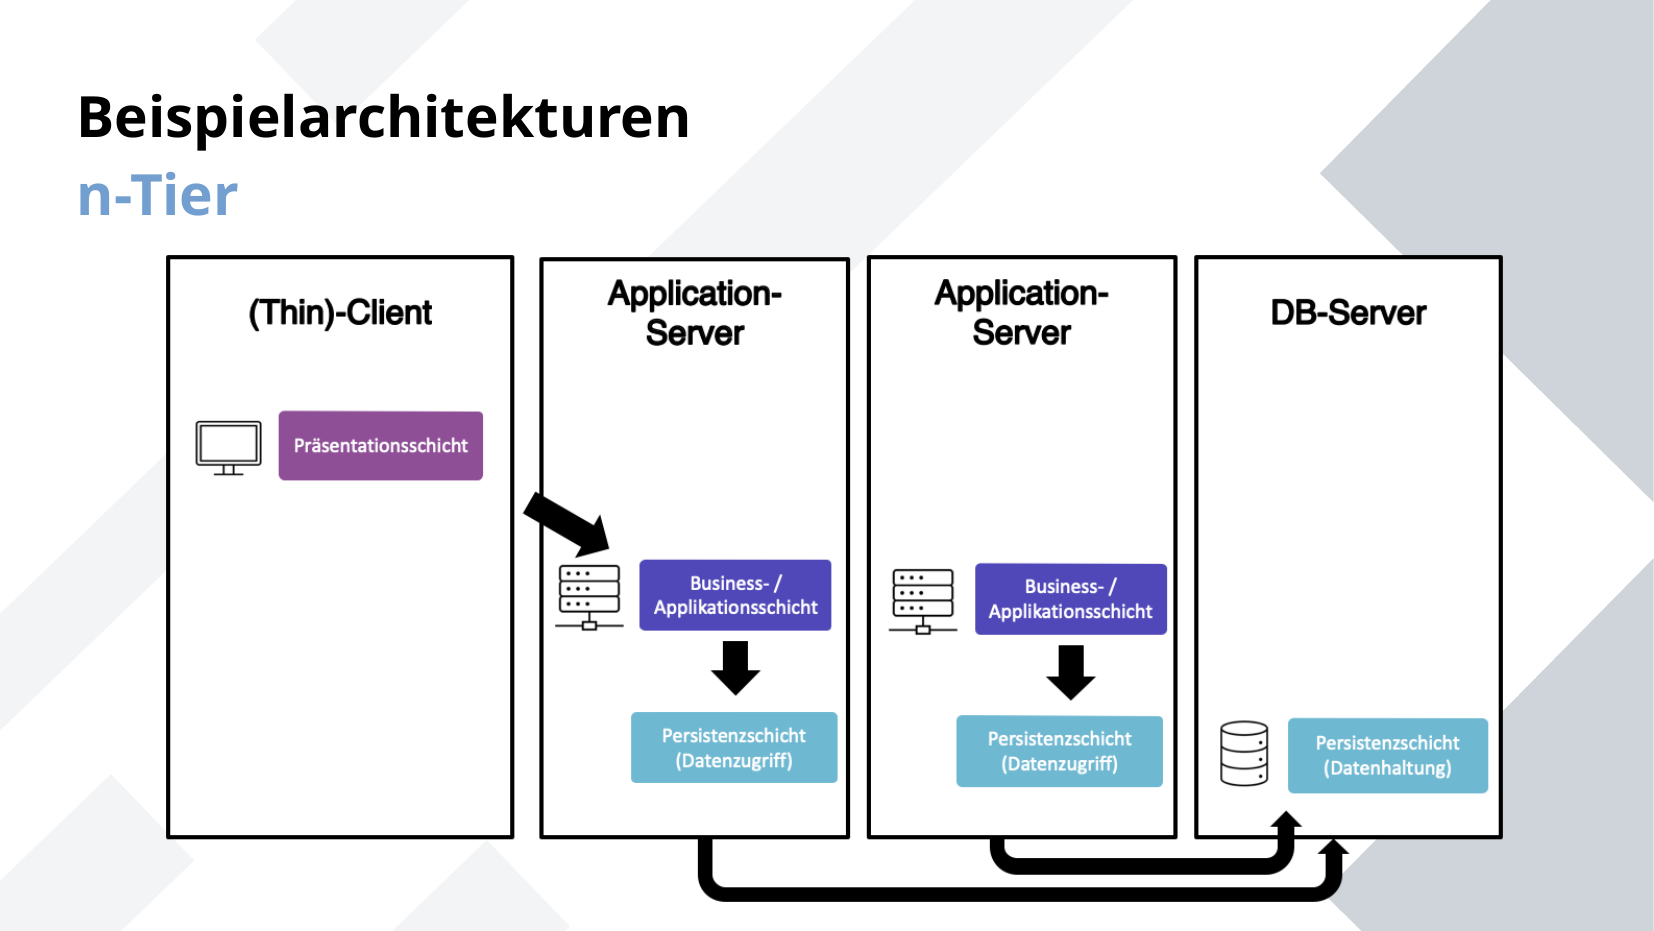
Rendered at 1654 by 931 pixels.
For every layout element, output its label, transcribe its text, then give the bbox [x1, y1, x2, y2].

picture [164, 253, 1505, 904]
title Beispielarchitekturen n-Tier [76, 76, 1565, 233]
